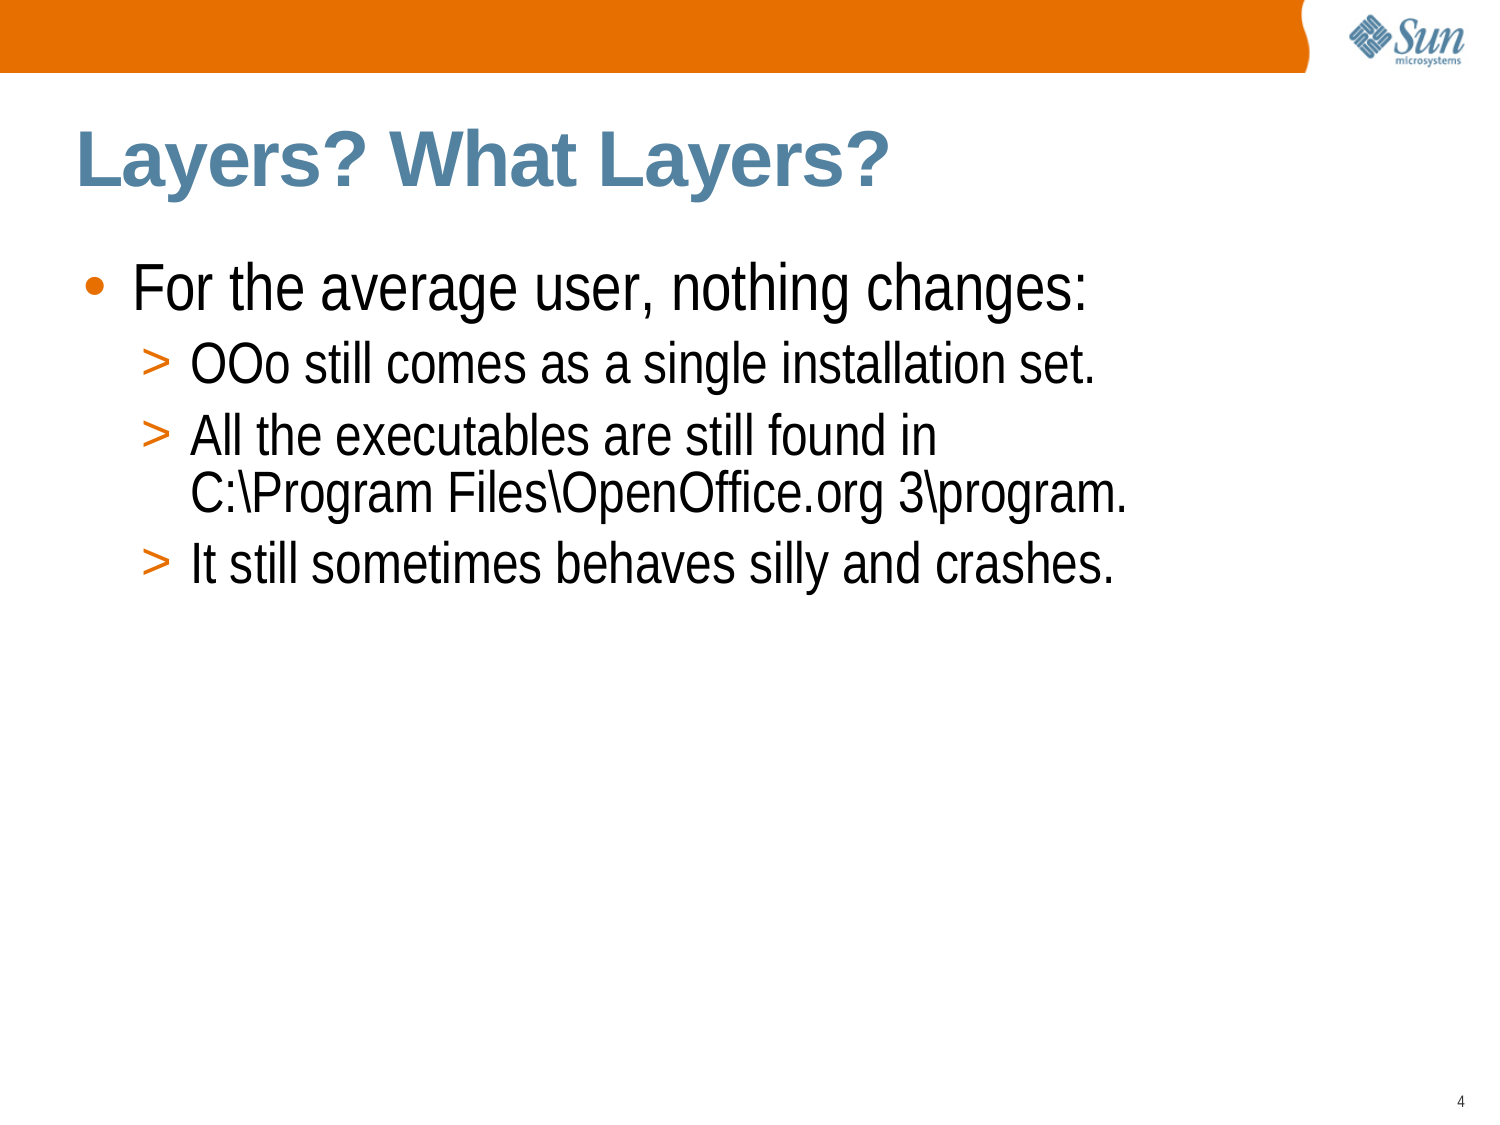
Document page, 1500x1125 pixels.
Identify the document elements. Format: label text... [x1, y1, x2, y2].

title Layers? What Layers? [75, 123, 1437, 227]
picture [0, 0, 1500, 73]
list For the average user, nothing changes: OOo still comes as a single installation set. All the executables are still found in C:\Program Files\OpenOffice.org 3\program. It still sometimes behaves silly and crashes. [64, 258, 1401, 1062]
